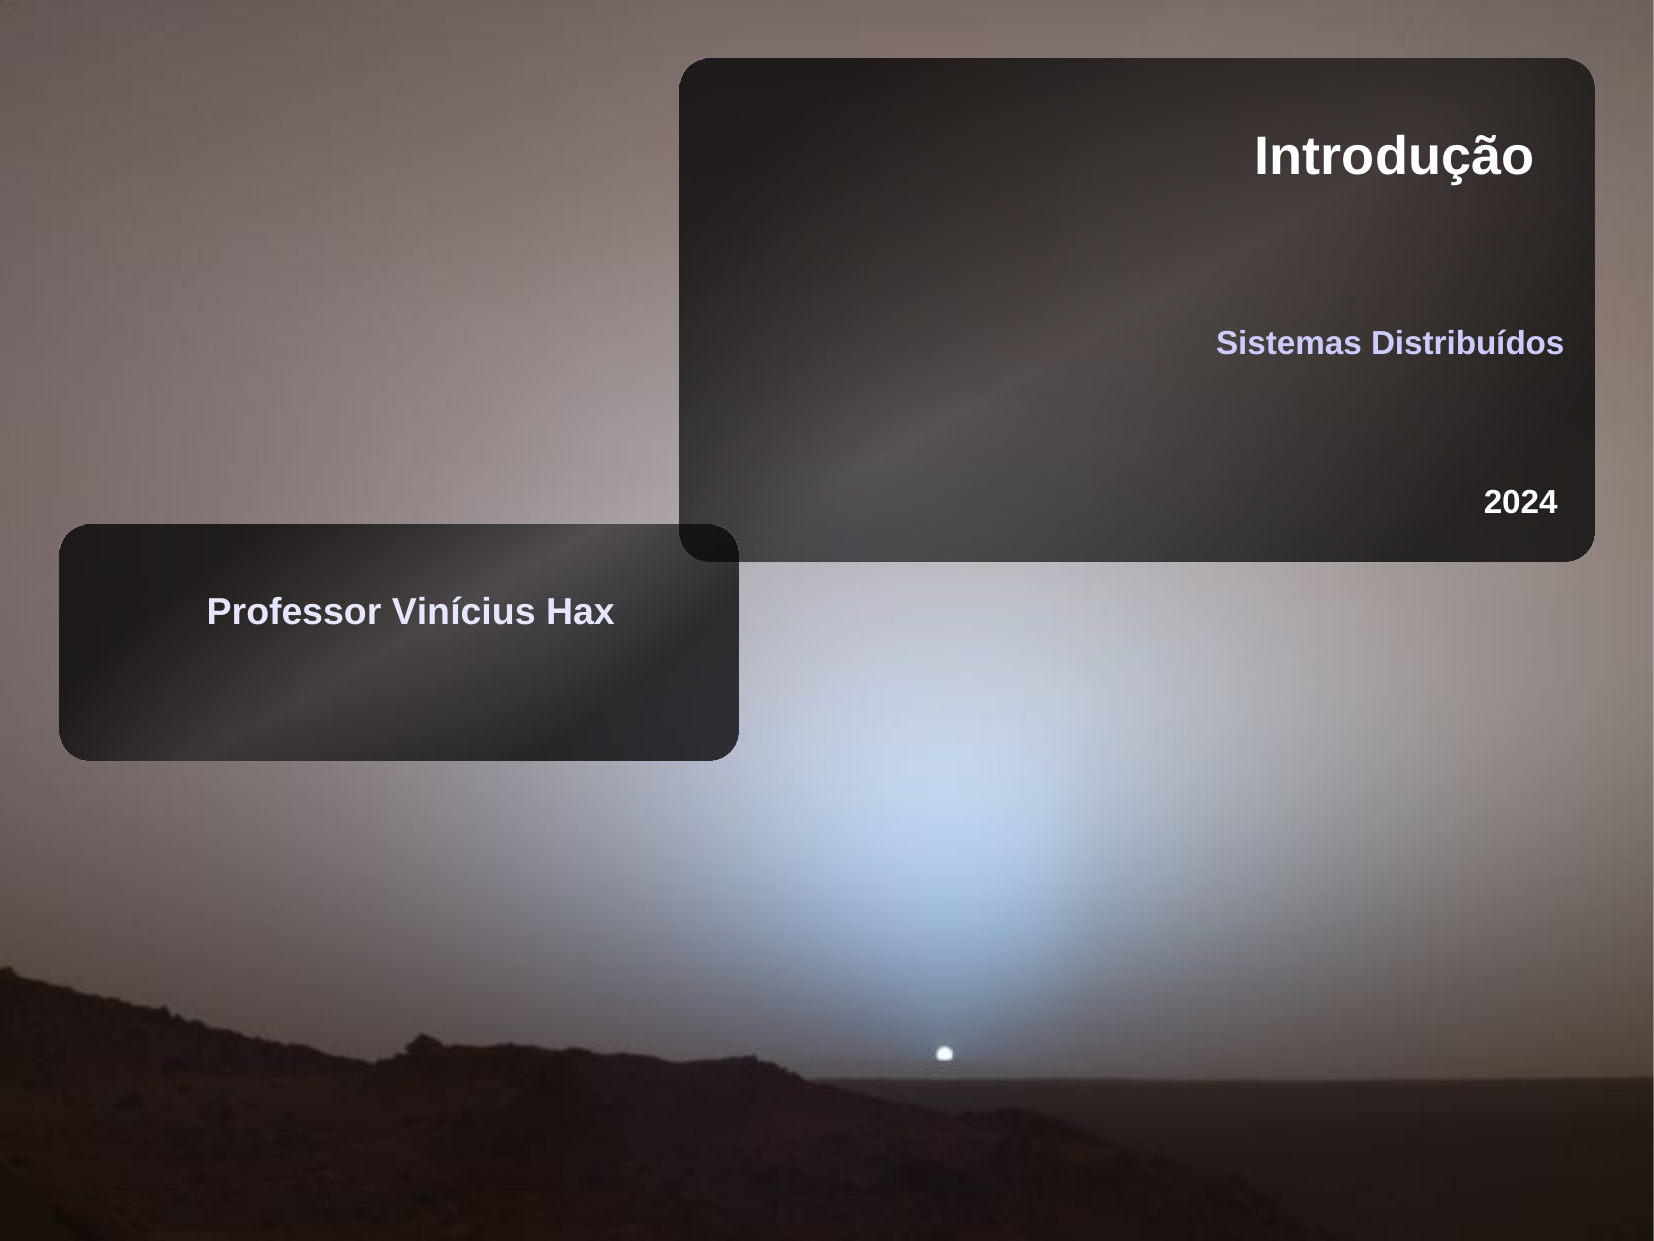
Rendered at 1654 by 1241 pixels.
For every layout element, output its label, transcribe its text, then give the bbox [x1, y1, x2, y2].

title Introdução [740, 88, 1536, 223]
picture [0, 0, 1654, 1241]
